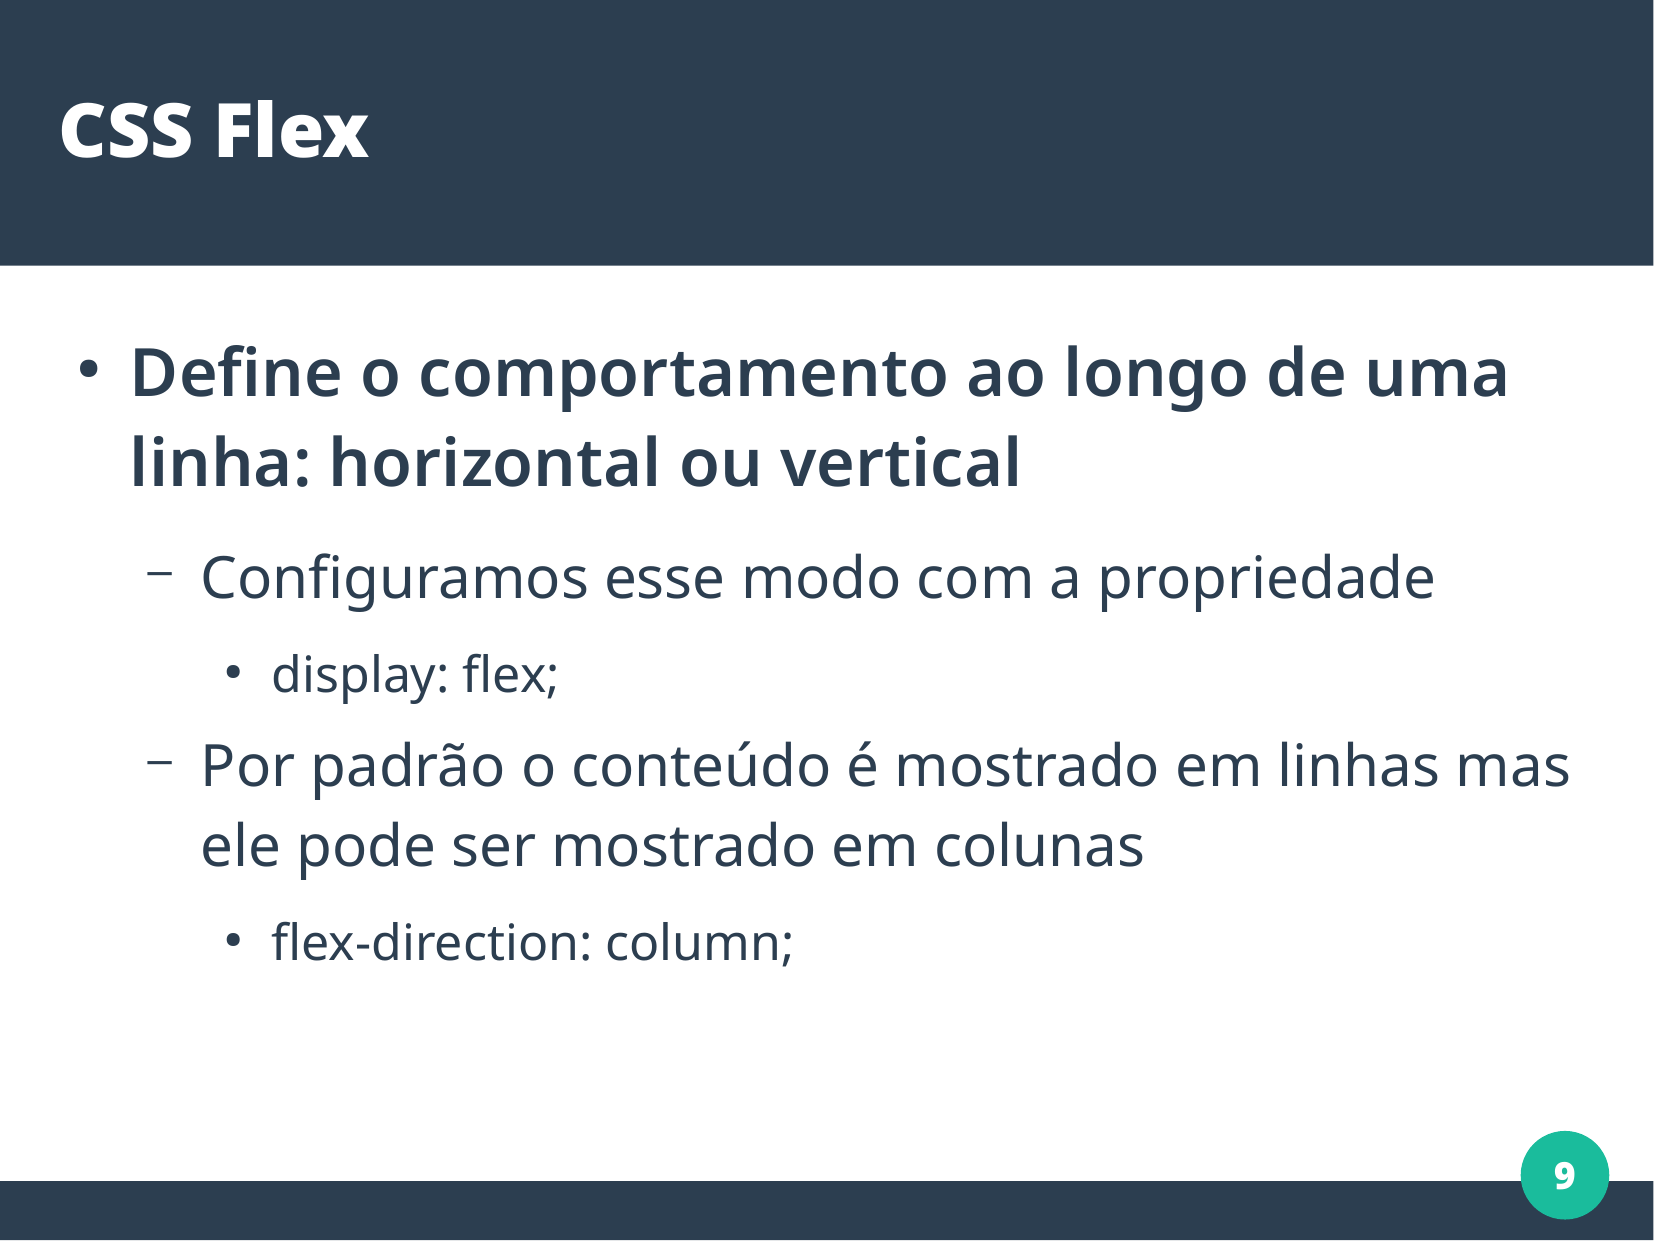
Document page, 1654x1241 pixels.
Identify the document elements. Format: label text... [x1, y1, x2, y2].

title CSS Flex [59, 49, 1595, 207]
list Define o comportamento ao longo de uma linha: horizontal ou vertical Configuramos esse modo com a propriedade display: flex; Por padrão o conteúdo é mostrado em linhas mas ele pode ser mostrado em colunas flex-direction: column; [59, 324, 1595, 1152]
